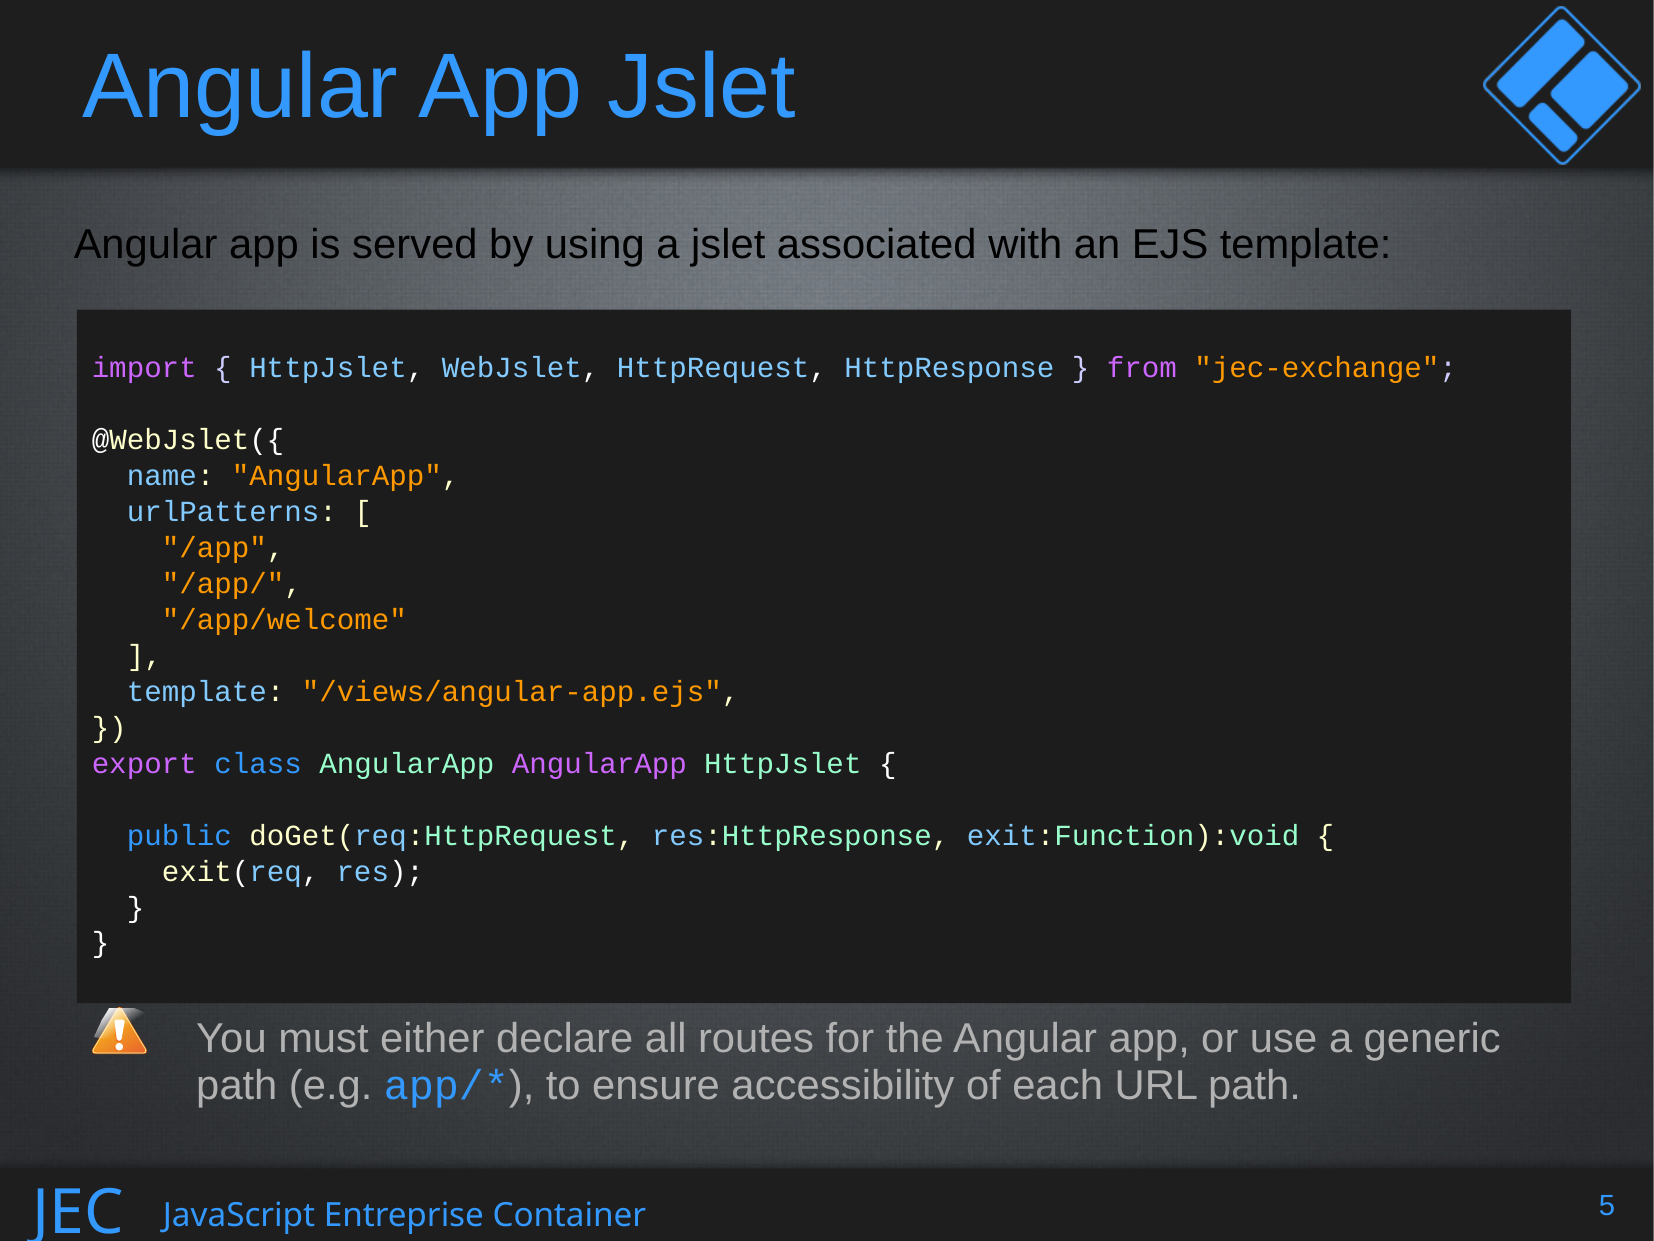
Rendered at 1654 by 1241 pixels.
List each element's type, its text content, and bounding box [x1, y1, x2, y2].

text_box Angular app is served by using a jslet associated with an EJS template: [59, 213, 1595, 296]
text_box 5 [744, 1181, 1630, 1229]
picture [0, 0, 1654, 1241]
text_box JavaScript Entreprise Container [148, 1183, 651, 1241]
text_box You must either declare all routes for the Angular app, or use a generic path (e.g. app/*), to ensure accessibility of each URL path. [181, 1007, 1560, 1119]
text_box JEC [17, 1159, 149, 1241]
text_box import { HttpJslet, WebJslet, HttpRequest, HttpResponse } from "jec-exchange"; @WebJslet({ name: "AngularApp", urlPatterns: [ "/app", "/app/", "/app/welcome" ], template: "/views/angular-app.ejs", }) export class AngularApp AngularApp HttpJslet { public doGet(req:HttpRequest, res:HttpResponse, exit:Function):void { exit(req, res); } } [76, 309, 1571, 970]
title Angular App Jslet [82, 23, 1441, 147]
